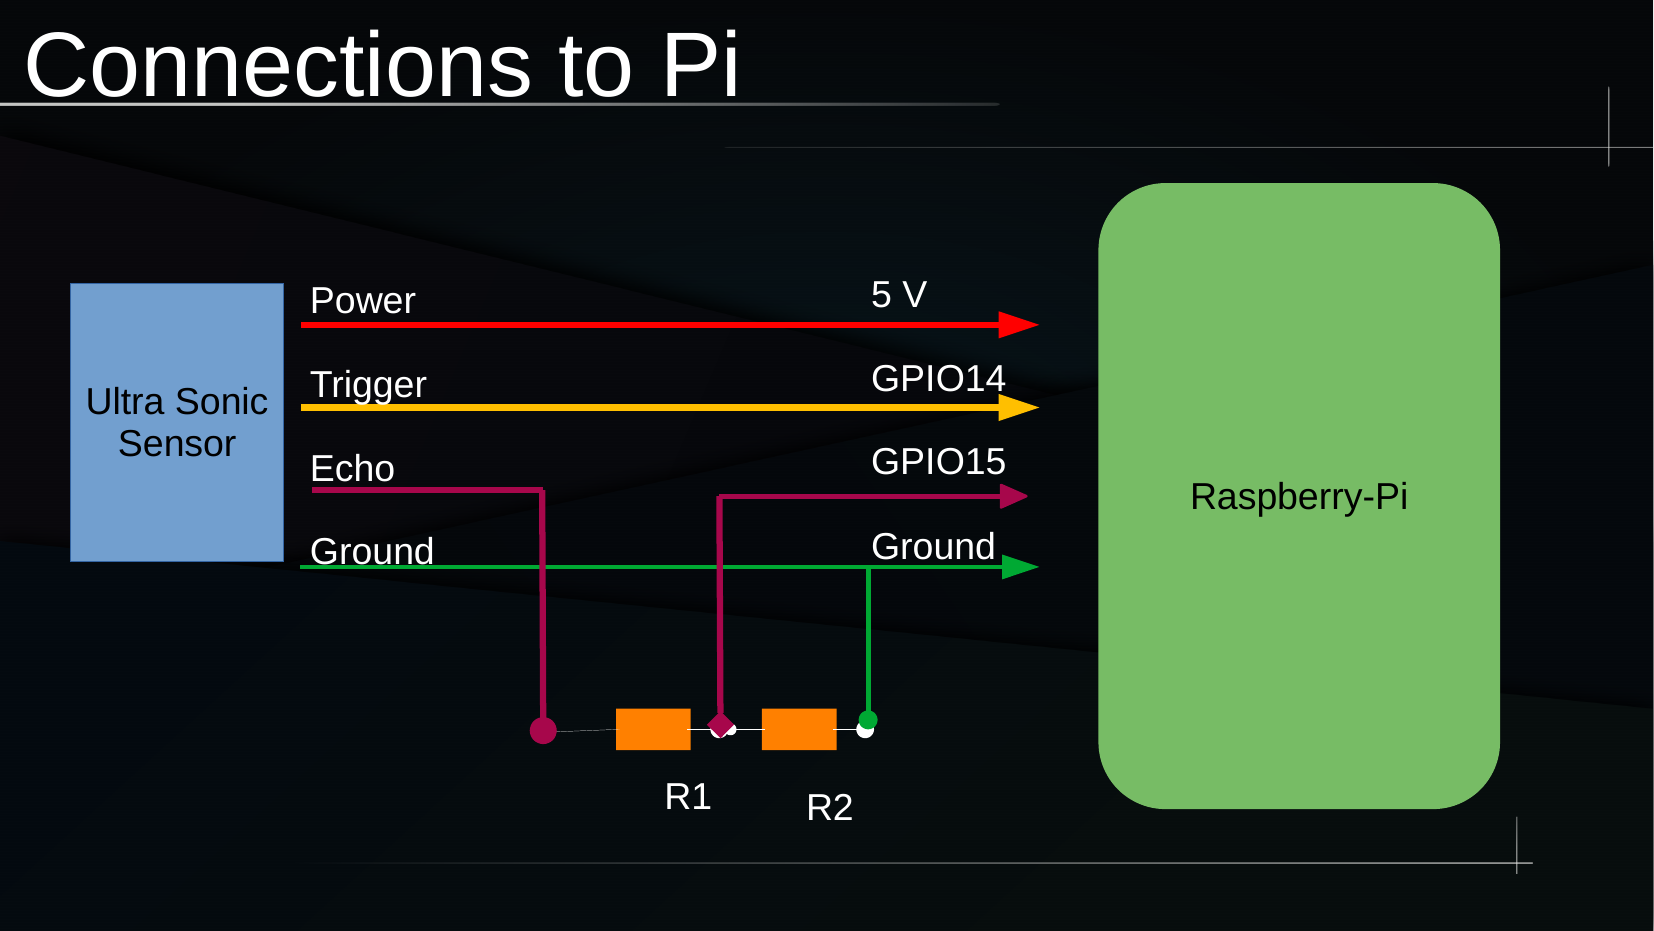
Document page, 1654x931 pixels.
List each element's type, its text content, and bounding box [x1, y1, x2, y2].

picture [0, 0, 1654, 931]
text_box Raspberry-Pi [1098, 183, 1501, 810]
text_box R2 [791, 779, 869, 837]
text_box Ultra Sonic Sensor [70, 283, 284, 562]
title Connections to Pi [23, 11, 1589, 119]
text_box 5 V GPIO14 GPIO15 Ground [856, 265, 1022, 494]
text_box [761, 708, 837, 751]
text_box R1 [649, 767, 728, 825]
text_box 5 V GPIO14 GPIO15 Ground [856, 499, 1022, 575]
text_box Power Trigger Echo Ground [295, 271, 450, 581]
text_box [616, 708, 691, 751]
